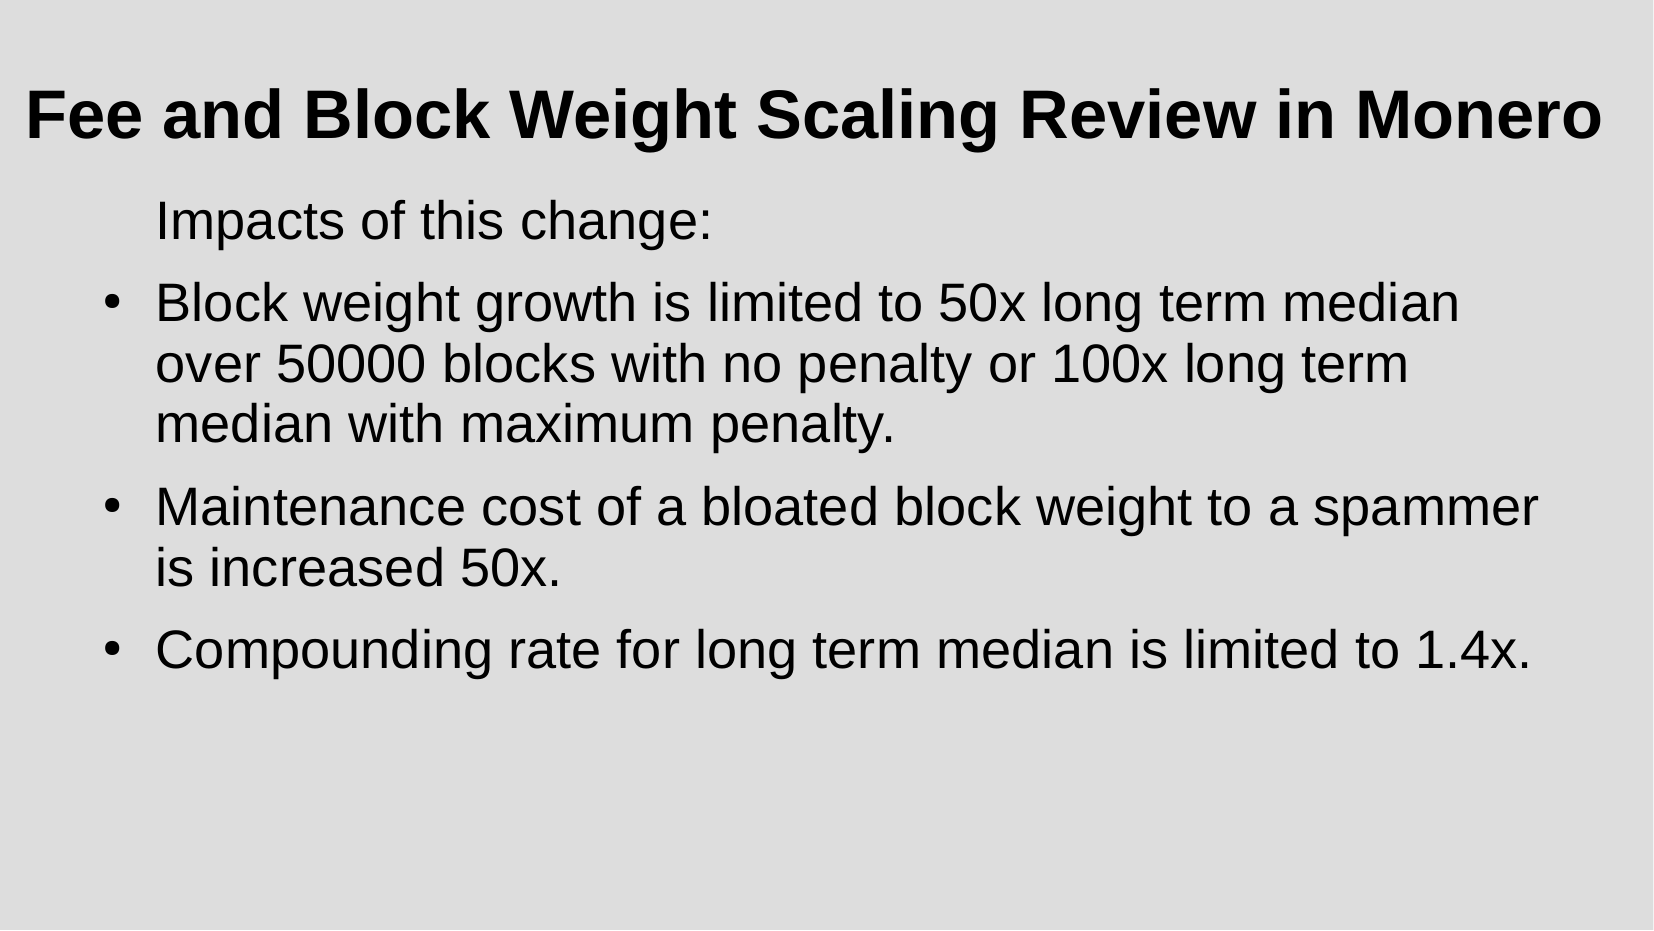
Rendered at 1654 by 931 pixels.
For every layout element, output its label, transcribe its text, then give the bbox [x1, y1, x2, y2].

list Impacts of this change: Block weight growth is limited to 50x long term median over 50000 blocks with no penalty or 100x long term median with maximum penalty. Maintenance cost of a bloated block weight to a spammer is increased 50x. Compounding rate for long term median is limited to 1.4x. [84, 190, 1573, 868]
title Fee and Block Weight Scaling Review in Monero [11, 37, 1619, 193]
